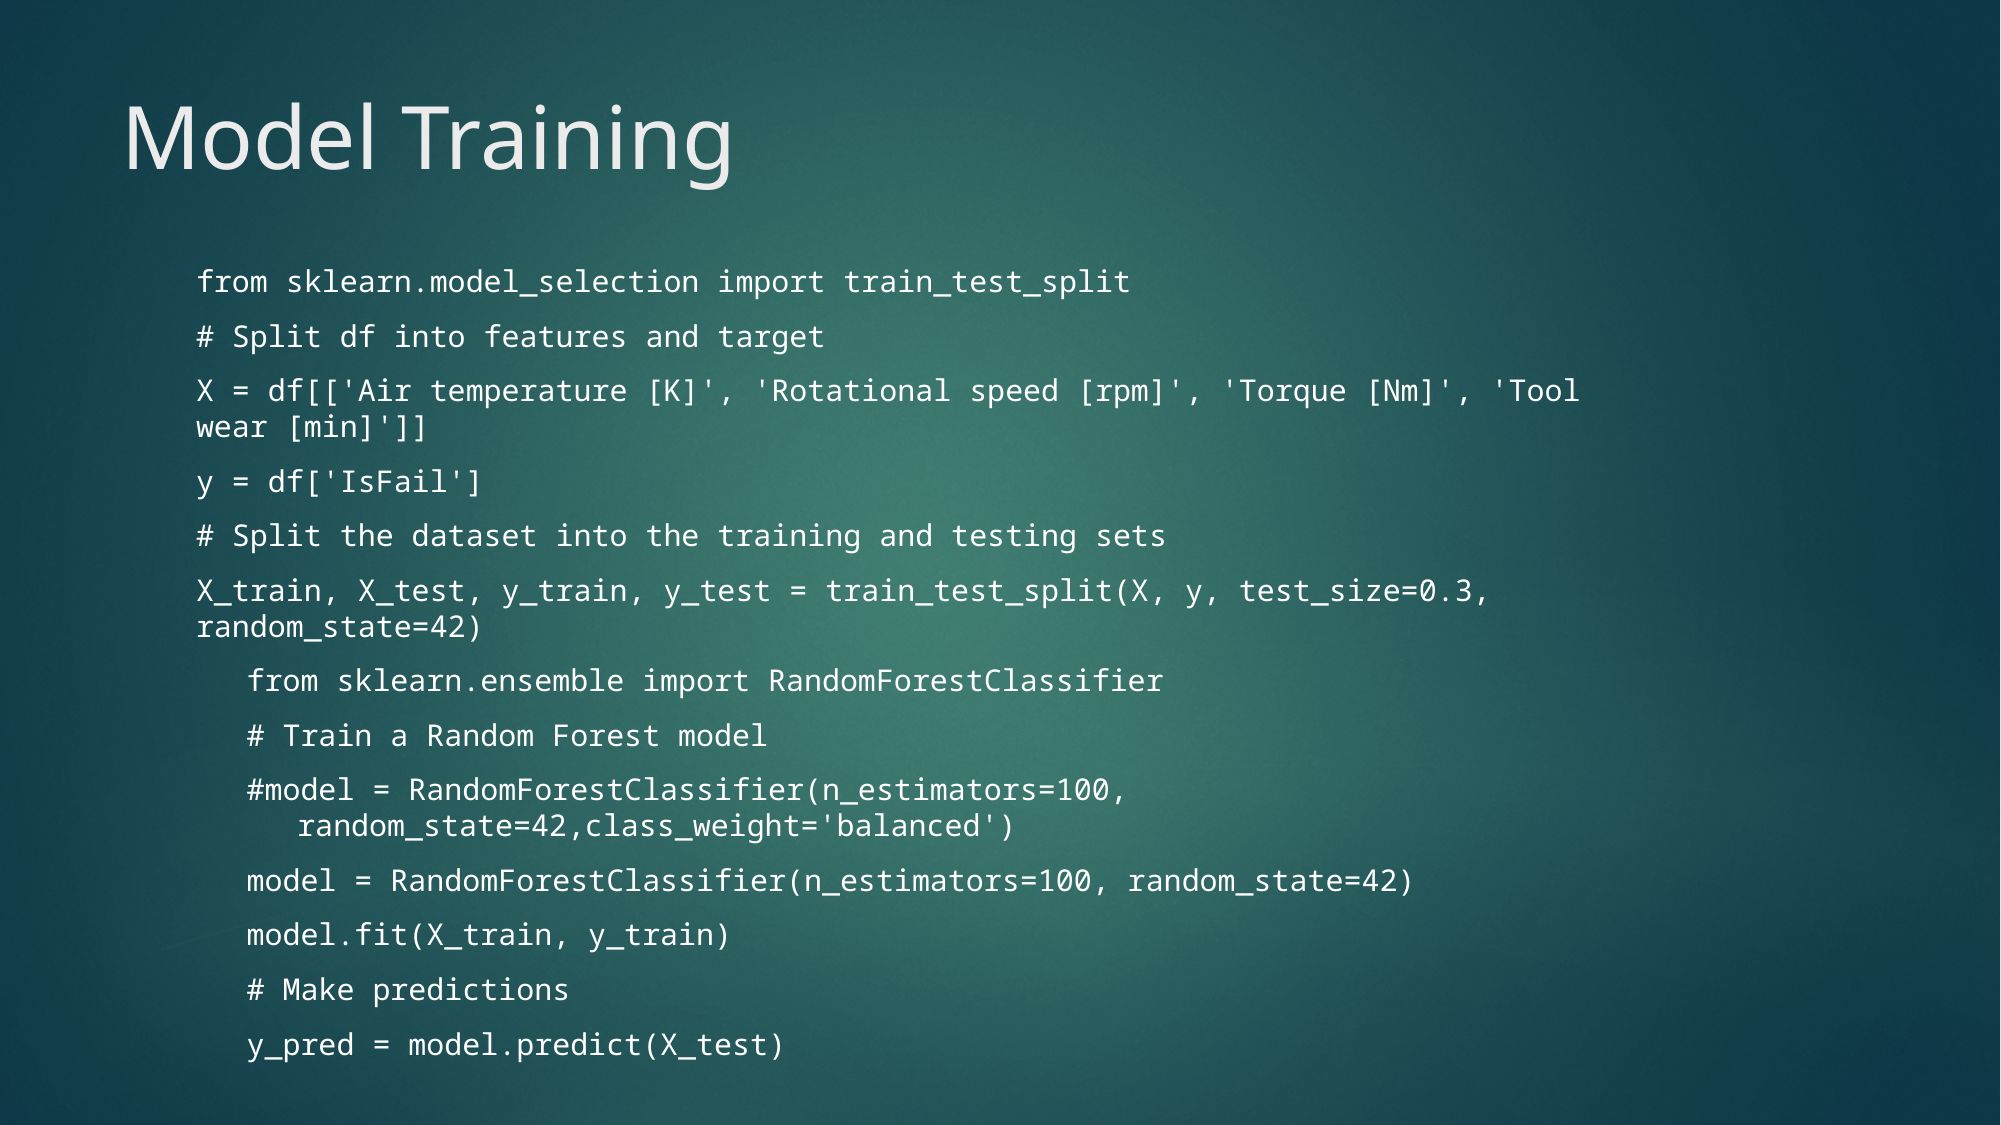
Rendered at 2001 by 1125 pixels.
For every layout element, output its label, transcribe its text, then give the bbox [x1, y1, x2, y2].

title Model Training [106, 74, 1651, 211]
list from sklearn.model_selection import train_test_split # Split df into features and target X = df[['Air temperature [K]', 'Rotational speed [rpm]', 'Torque [Nm]', 'Tool wear [min]']] y = df['IsFail'] # Split the dataset into the training and testing sets X_train, X_test, y_train, y_test = train_test_split(X, y, test_size=0.3, random_state=42) from sklearn.ensemble import RandomForestClassifier # Train a Random Forest model #model = RandomForestClassifier(n_estimators=100, random_state=42,class_weight='balanced') model = RandomForestClassifier(n_estimators=100, random_state=42) model.fit(X_train, y_train) # Make predictions y_pred = model.predict(X_test) [181, 211, 1649, 1070]
